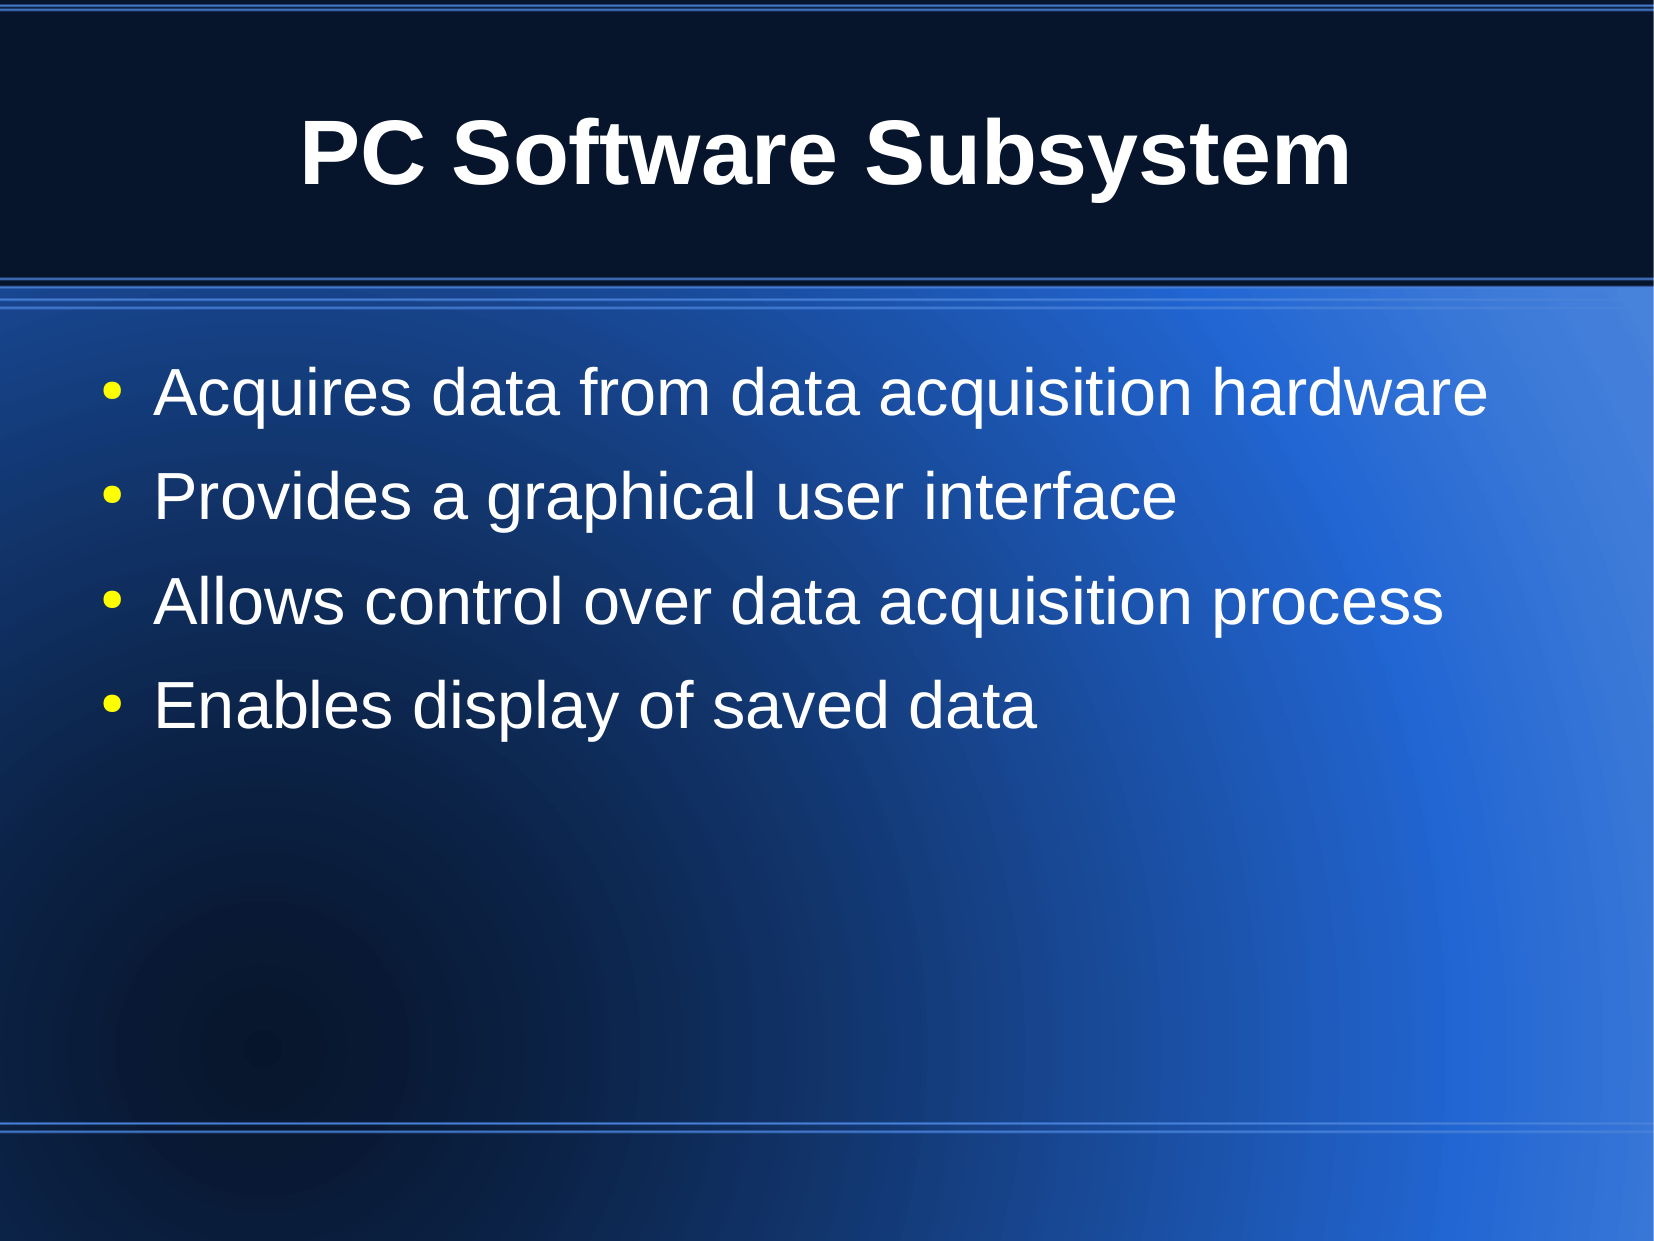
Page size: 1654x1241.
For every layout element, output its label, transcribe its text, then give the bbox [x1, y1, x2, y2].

picture [0, 0, 1654, 1241]
title PC Software Subsystem [82, 49, 1571, 257]
list Acquires data from data acquisition hardware Provides a graphical user interface Allows control over data acquisition process Enables display of saved data [82, 355, 1571, 1058]
